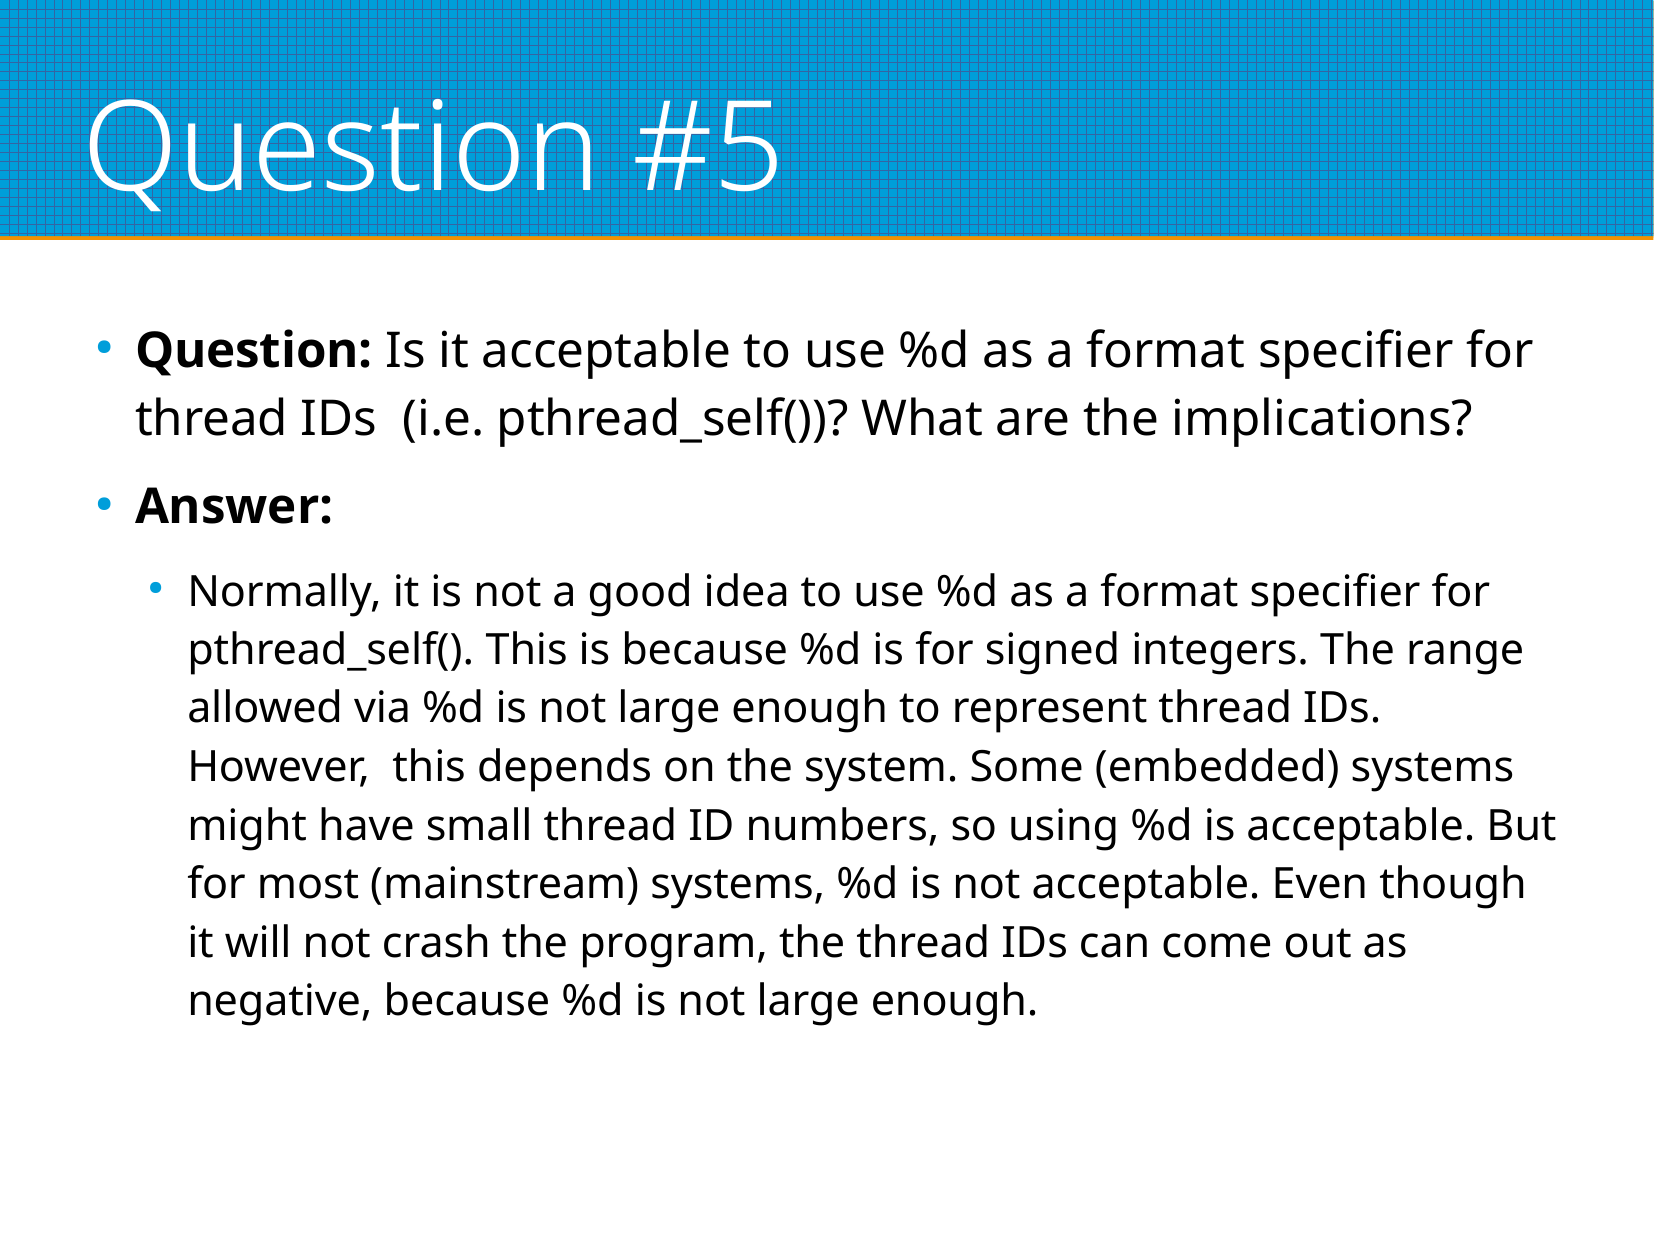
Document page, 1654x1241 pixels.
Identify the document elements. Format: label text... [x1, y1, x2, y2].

title Question #5 [82, 19, 1571, 227]
list Question: Is it acceptable to use %d as a format specifier for thread IDs (i.e. pthread_self())? What are the implications? Answer: Normally, it is not a good idea to use %d as a format specifier for pthread_self(). This is because %d is for signed integers. The range allowed via %d is not large enough to represent thread IDs. However, this depends on the system. Some (embedded) systems might have small thread ID numbers, so using %d is acceptable. But for most (mainstream) systems, %d is not acceptable. Even though it will not crash the program, the thread IDs can come out as negative, because %d is not large enough. [82, 314, 1563, 1081]
